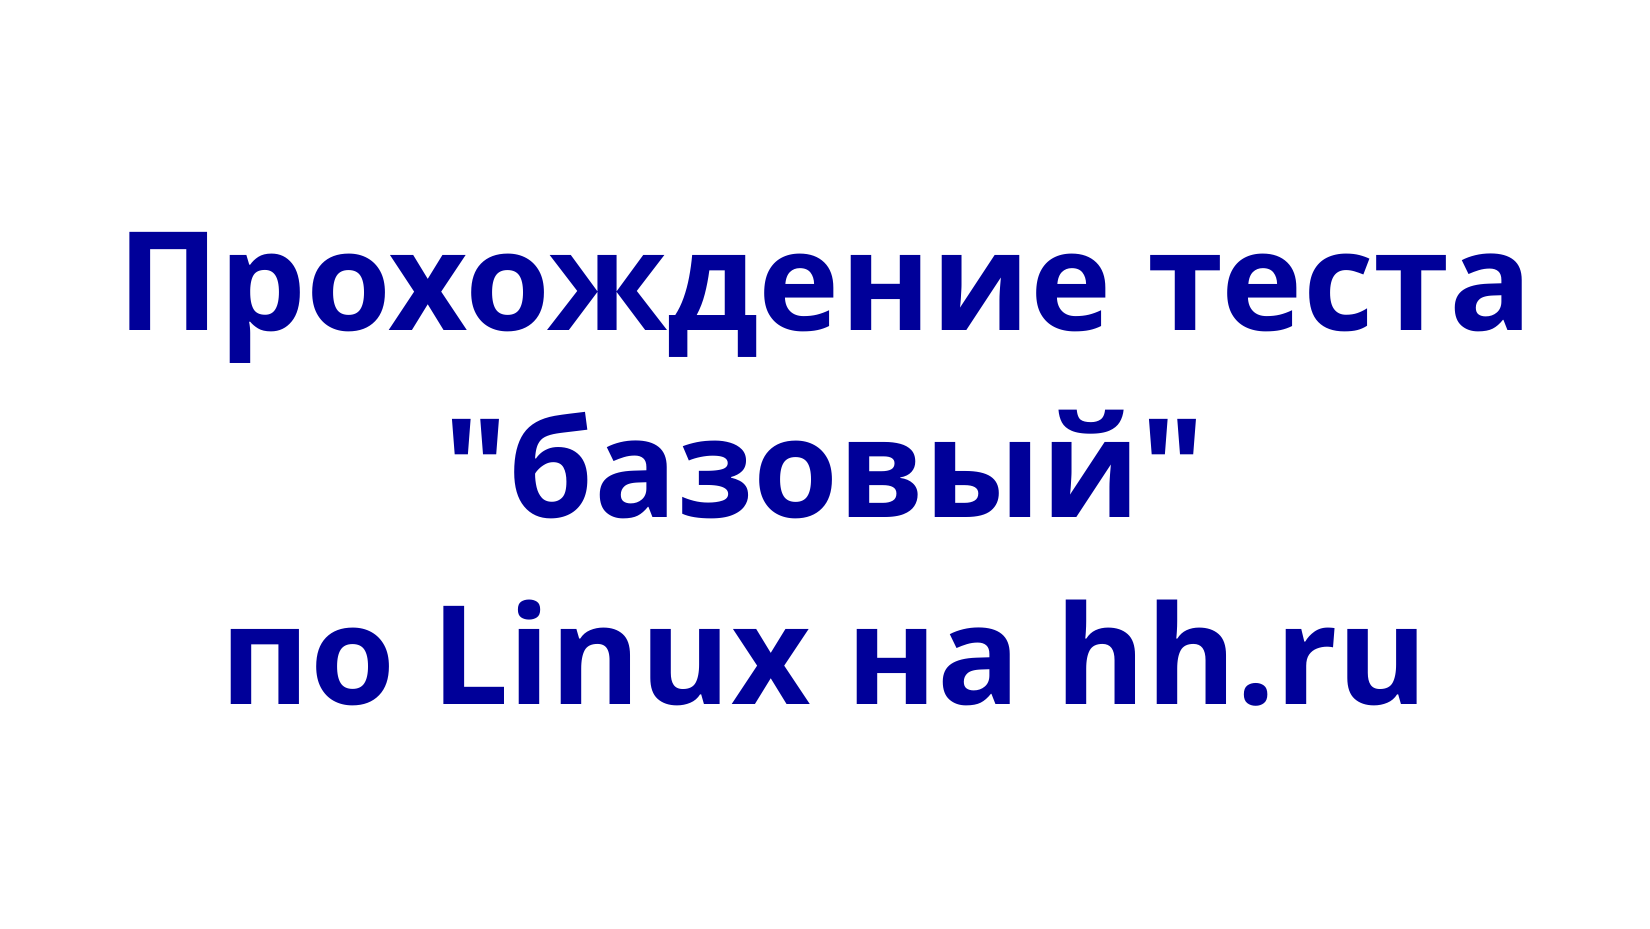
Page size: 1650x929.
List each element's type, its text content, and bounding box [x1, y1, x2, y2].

subtitle Прохождение теста "базовый" по Linux на hh.ru [0, 0, 1650, 929]
